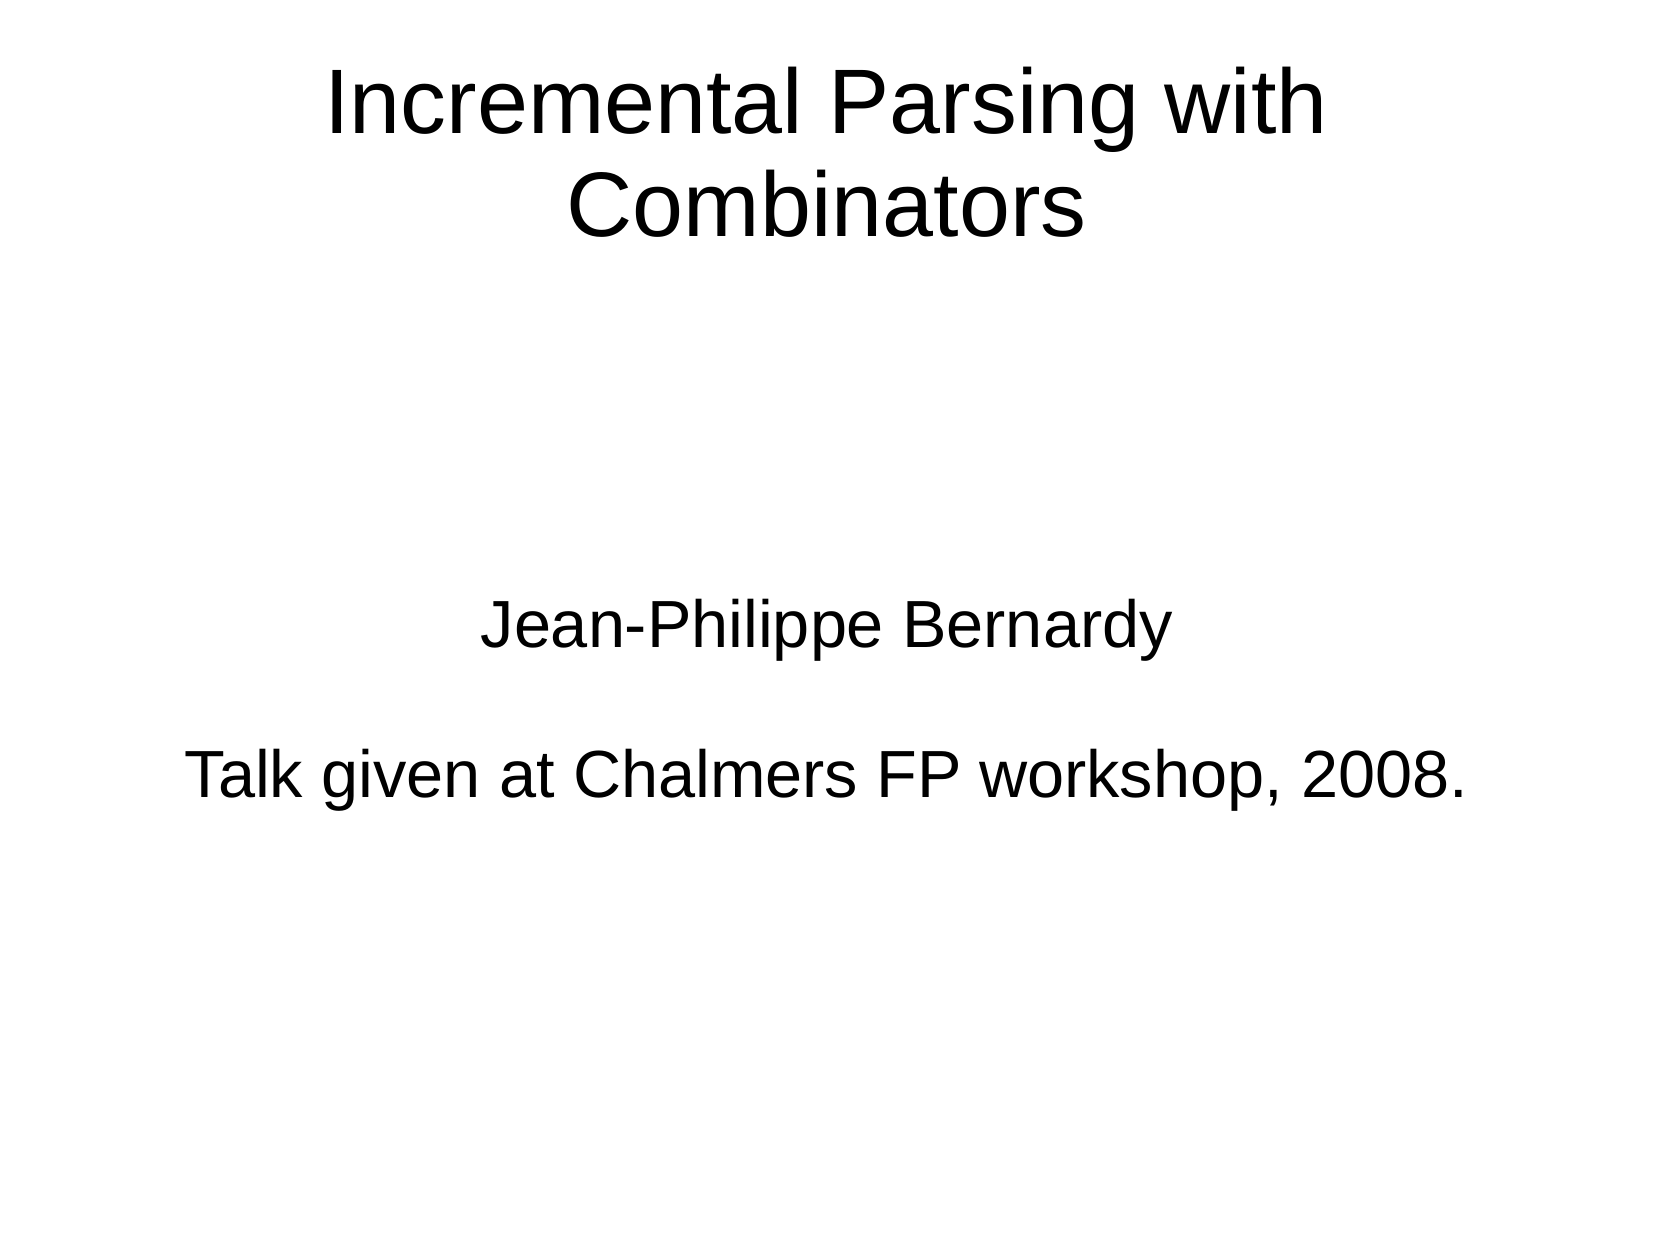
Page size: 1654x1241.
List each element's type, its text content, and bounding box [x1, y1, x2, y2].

title Incremental Parsing with Combinators [82, 39, 1571, 267]
subtitle Jean-Philippe Bernardy Talk given at Chalmers FP workshop, 2008. [82, 290, 1571, 1109]
